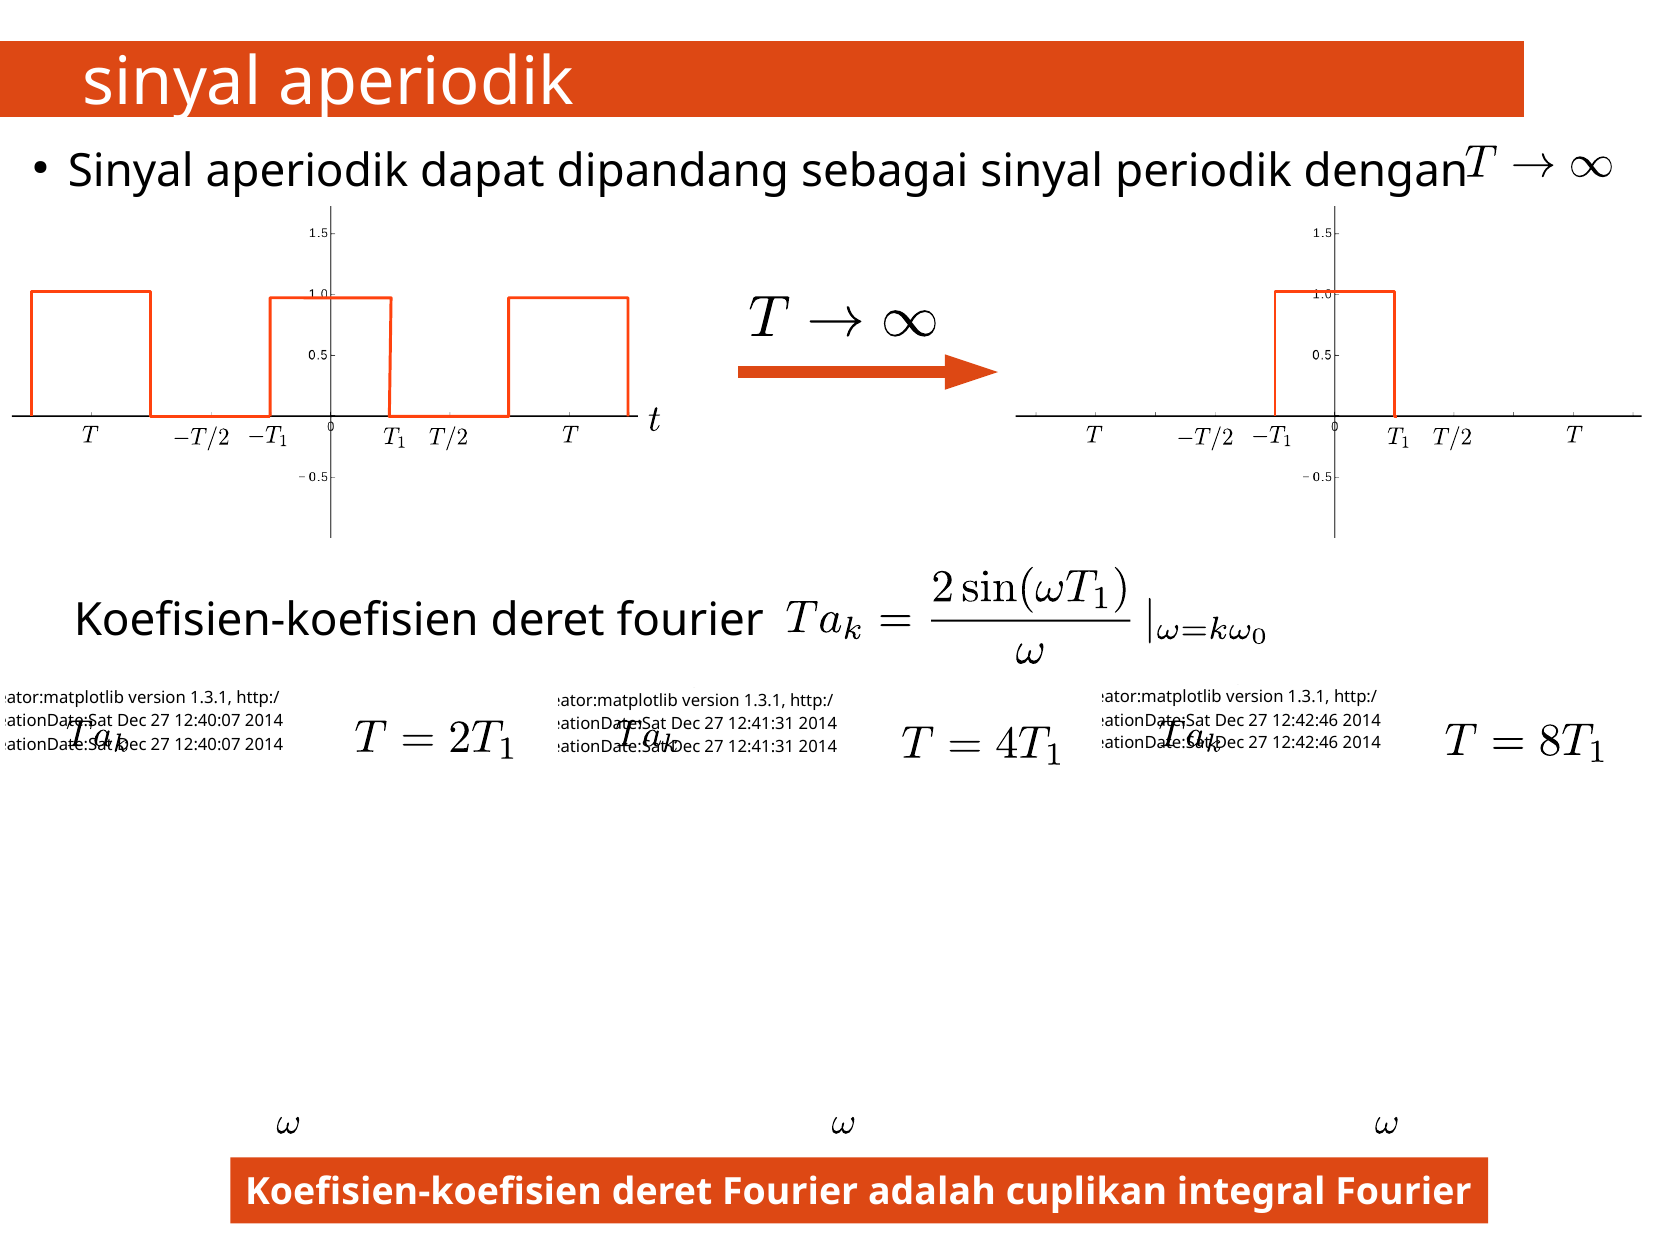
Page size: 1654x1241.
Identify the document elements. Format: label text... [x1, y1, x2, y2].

text_box [0, 41, 82, 117]
text_box [1176, 426, 1234, 451]
picture [5, 685, 556, 1100]
text_box [1086, 425, 1103, 443]
text_box [831, 1116, 857, 1134]
picture [11, 206, 638, 538]
text_box [428, 426, 469, 451]
text_box [901, 726, 1063, 765]
picture [558, 684, 1653, 1103]
text_box Sinyal aperiodik dapat dipandang sebagai sinyal periodik dengan [17, 129, 1642, 248]
text_box [1374, 1116, 1400, 1134]
text_box [1444, 723, 1607, 762]
picture [1015, 206, 1642, 538]
text_box [82, 425, 99, 443]
text_box [1464, 145, 1615, 178]
text_box [785, 566, 1267, 664]
text_box [354, 720, 517, 759]
text_box [1432, 426, 1473, 451]
text_box [1566, 425, 1583, 443]
text_box [276, 1116, 302, 1134]
text_box Koefisien-koefisien deret Fourier adalah cuplikan integral Fourier [230, 1157, 1458, 1215]
text_box [172, 426, 230, 451]
text_box [562, 425, 580, 443]
text_box [615, 720, 679, 753]
text_box [647, 407, 662, 432]
text_box sinyal aperiodik [82, 41, 1441, 117]
text_box [65, 720, 130, 752]
text_box [748, 296, 939, 337]
text_box [1441, 41, 1524, 117]
text_box Koefisien-koefisien deret fourier [59, 578, 785, 646]
text_box [1158, 720, 1222, 753]
